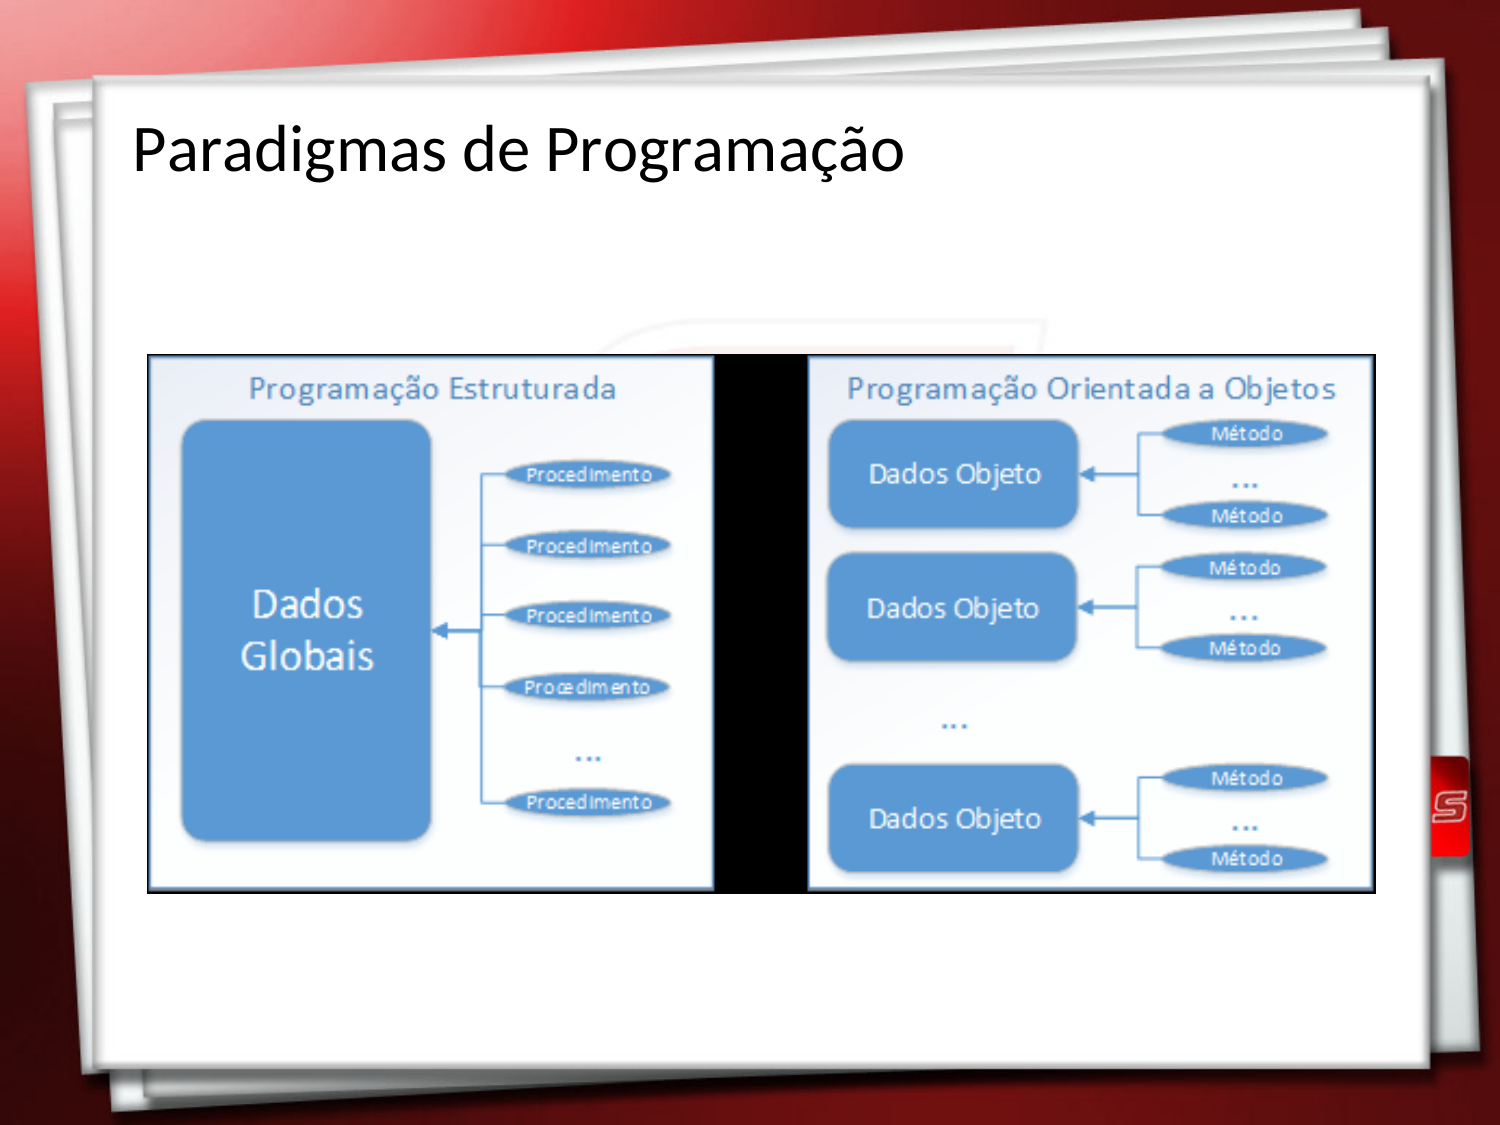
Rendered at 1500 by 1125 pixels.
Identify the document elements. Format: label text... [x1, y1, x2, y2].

picture [0, 0, 1500, 1125]
title Paradigmas de Programação [118, 33, 1394, 257]
